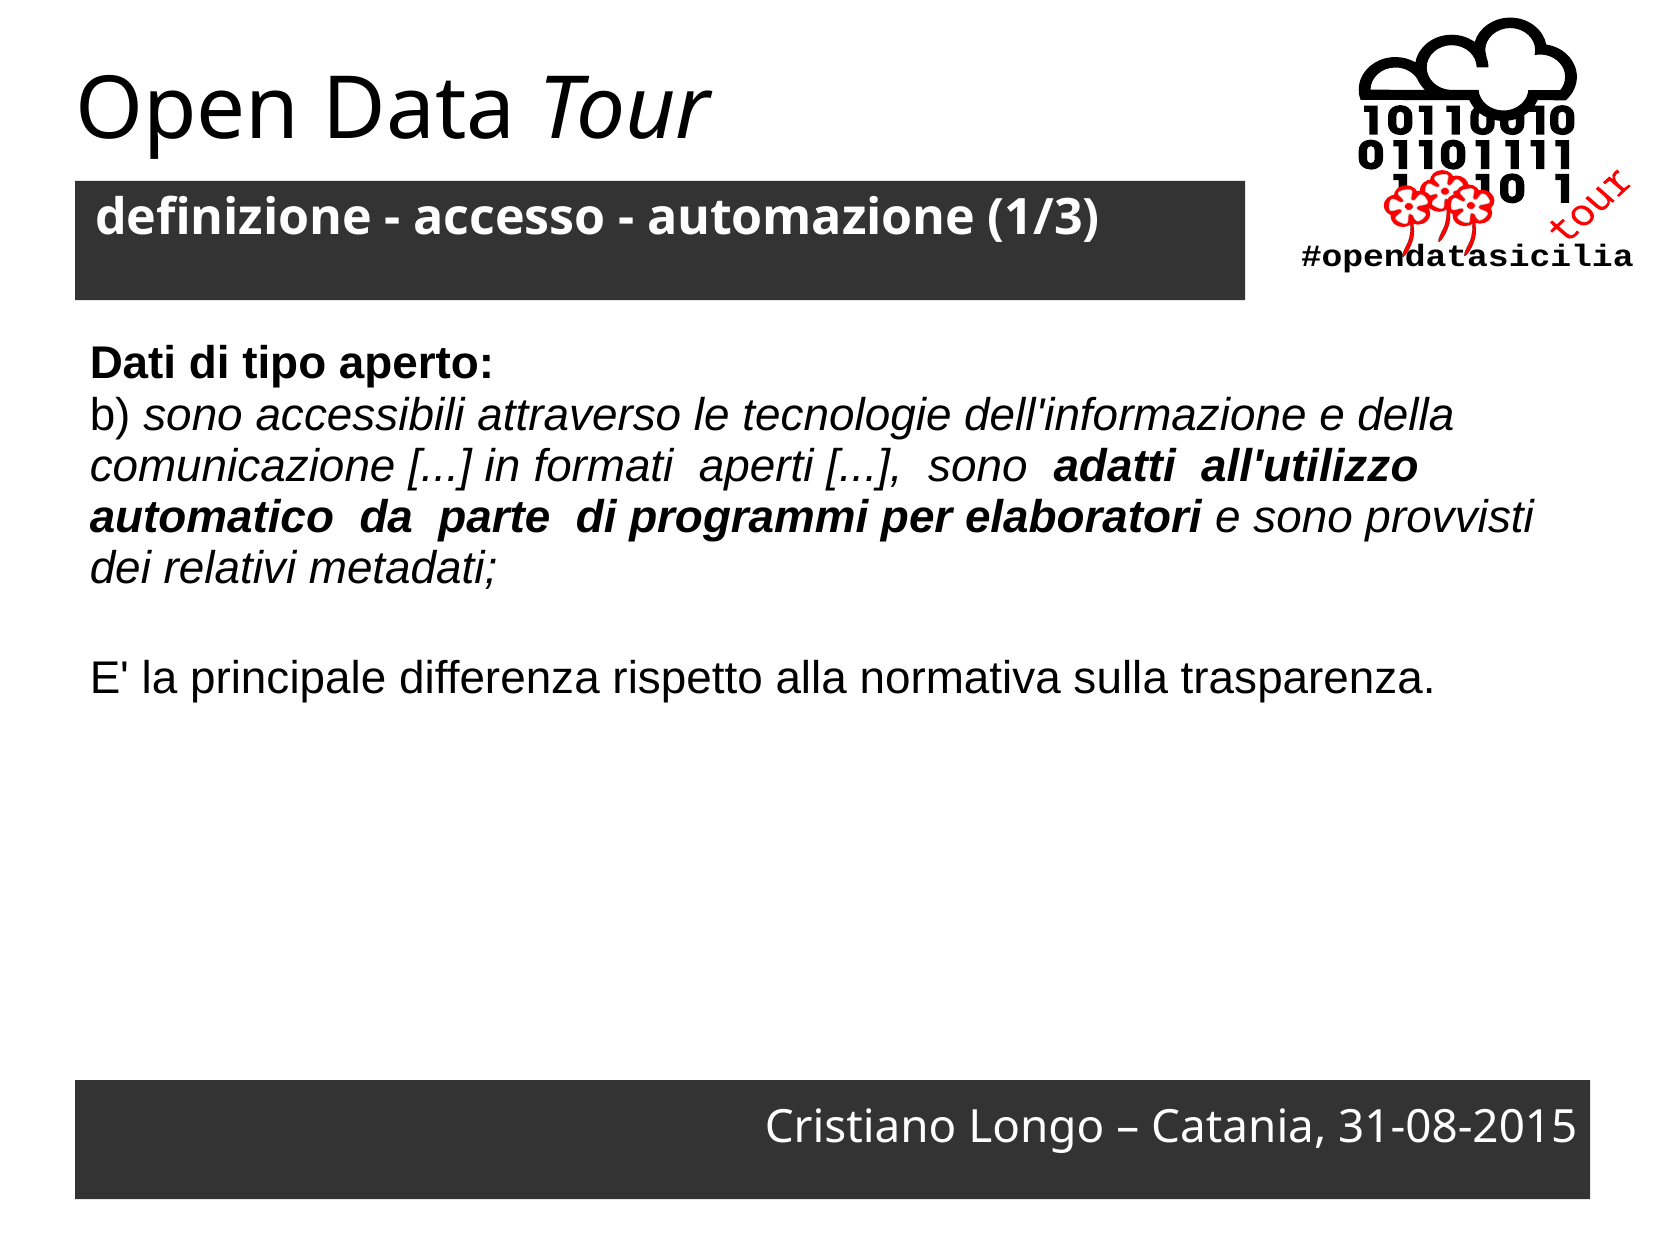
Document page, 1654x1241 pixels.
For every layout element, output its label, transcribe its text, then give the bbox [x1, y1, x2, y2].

text_box Dati di tipo aperto: b) sono accessibili attraverso le tecnologie dell'informazione e della comunicazione [...] in formati aperti [...], sono adatti all'utilizzo automatico da parte di programmi per elaboratori e sono provvisti dei relativi metadati; [75, 330, 1561, 602]
list definizione - accesso - automazione (1/3) [75, 180, 1246, 301]
list Cristiano Longo – Catania, 31-08-2015 [75, 1080, 1591, 1200]
picture [1302, 17, 1633, 273]
list Open Data Tour [75, 45, 1246, 165]
text_box E' la principale differenza rispetto alla normativa sulla trasparenza. [75, 645, 1606, 712]
